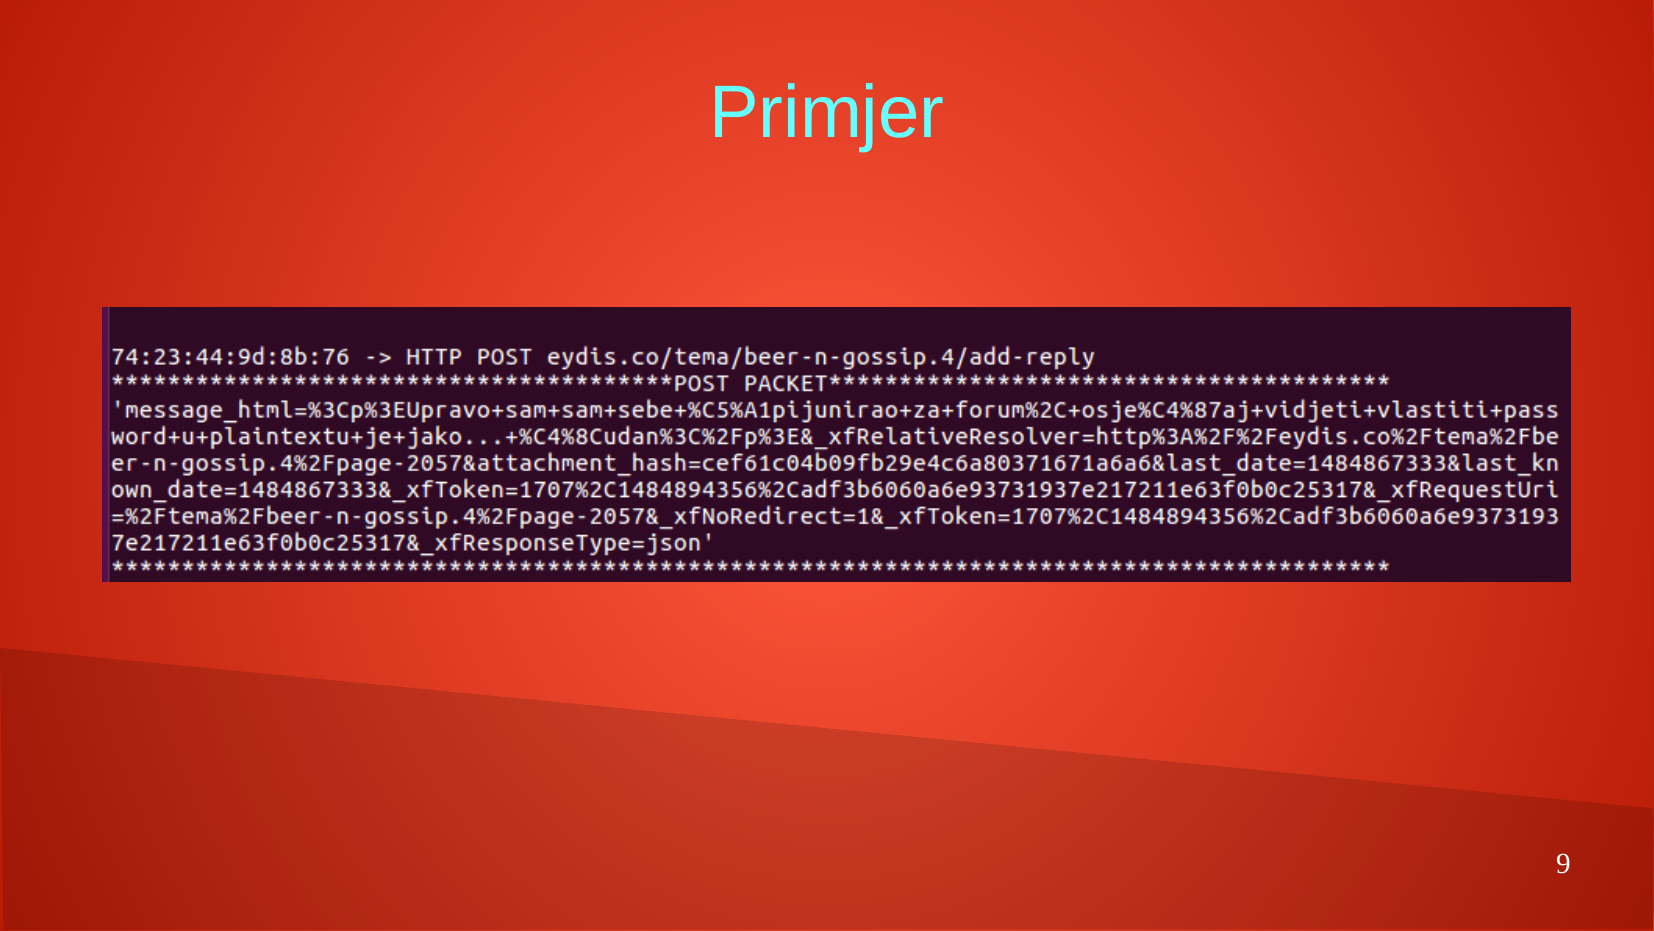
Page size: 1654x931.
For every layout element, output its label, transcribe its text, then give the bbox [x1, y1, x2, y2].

title Primjer [82, 35, 1571, 189]
picture [102, 307, 1571, 583]
